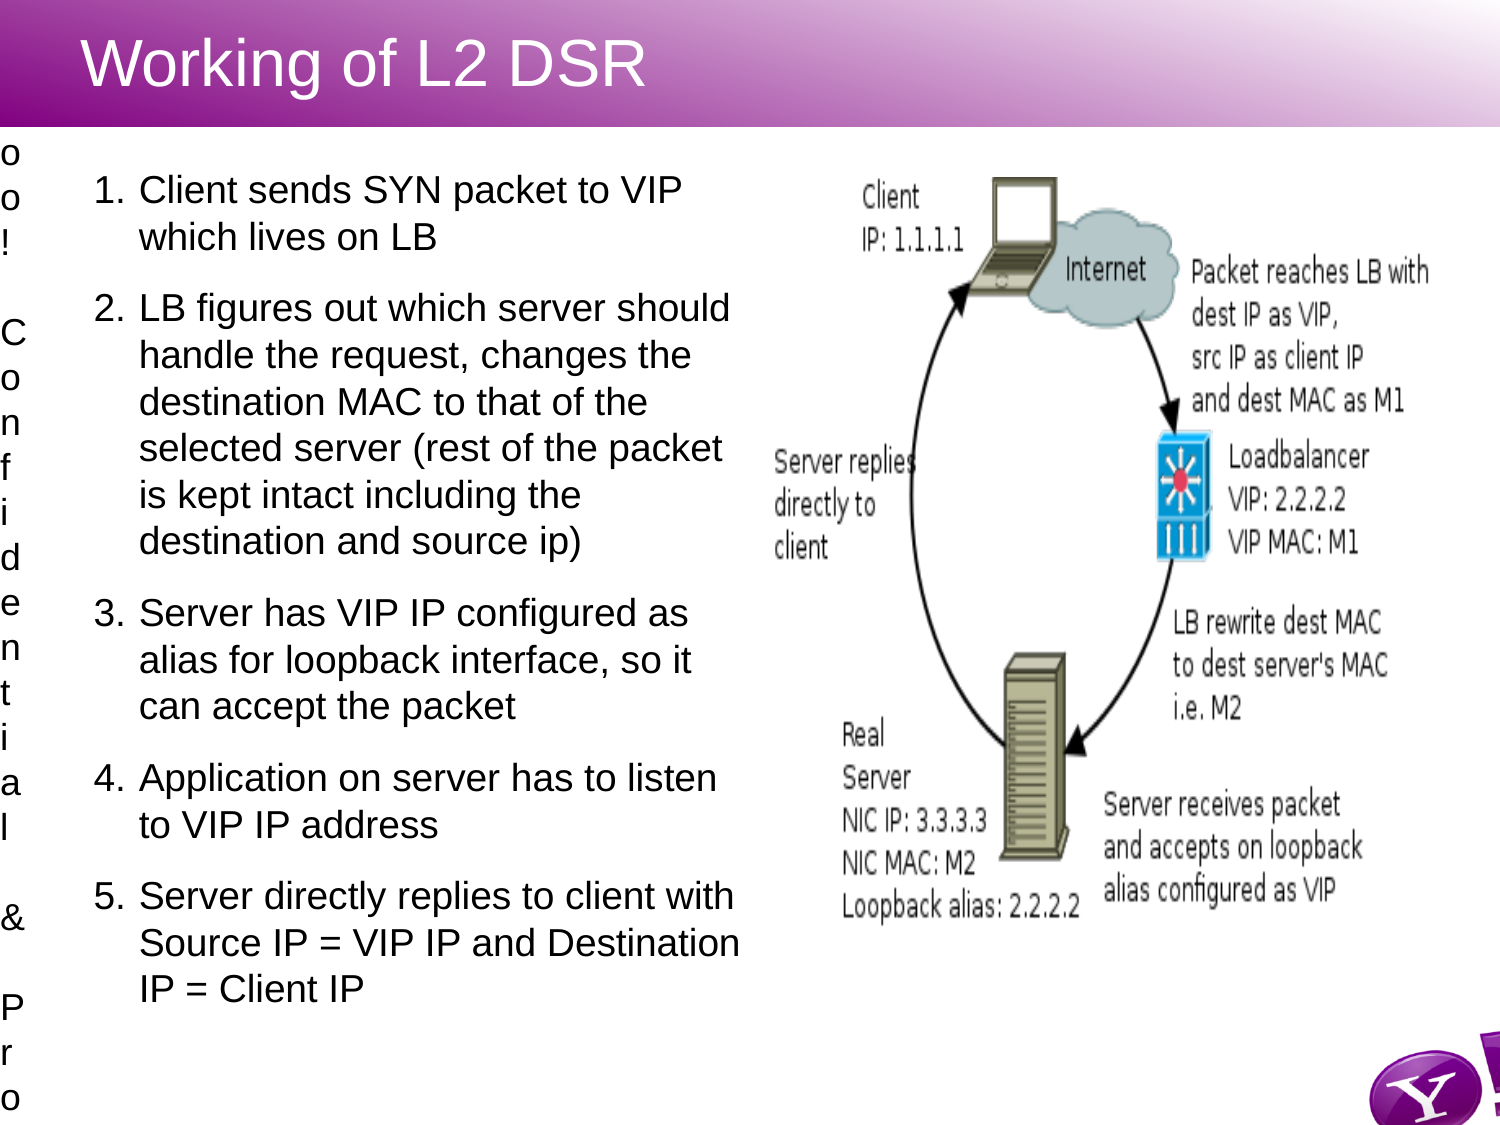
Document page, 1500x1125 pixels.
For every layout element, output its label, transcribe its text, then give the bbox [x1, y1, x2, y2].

picture [774, 177, 1438, 969]
picture [1366, 1027, 1500, 1125]
list Client sends SYN packet to VIP which lives on LB LB figures out which server should handle the request, changes the destination MAC to that of the selected server (rest of the packet is kept intact including the destination and source ip) Server has VIP IP configured as alias for loopback interface, so it can accept the packet Application on server has to listen to VIP IP address Server directly replies to client with Source IP = VIP IP and Destination IP = Client IP [78, 164, 742, 1015]
title Working of L2 DSR [0, 0, 1500, 127]
